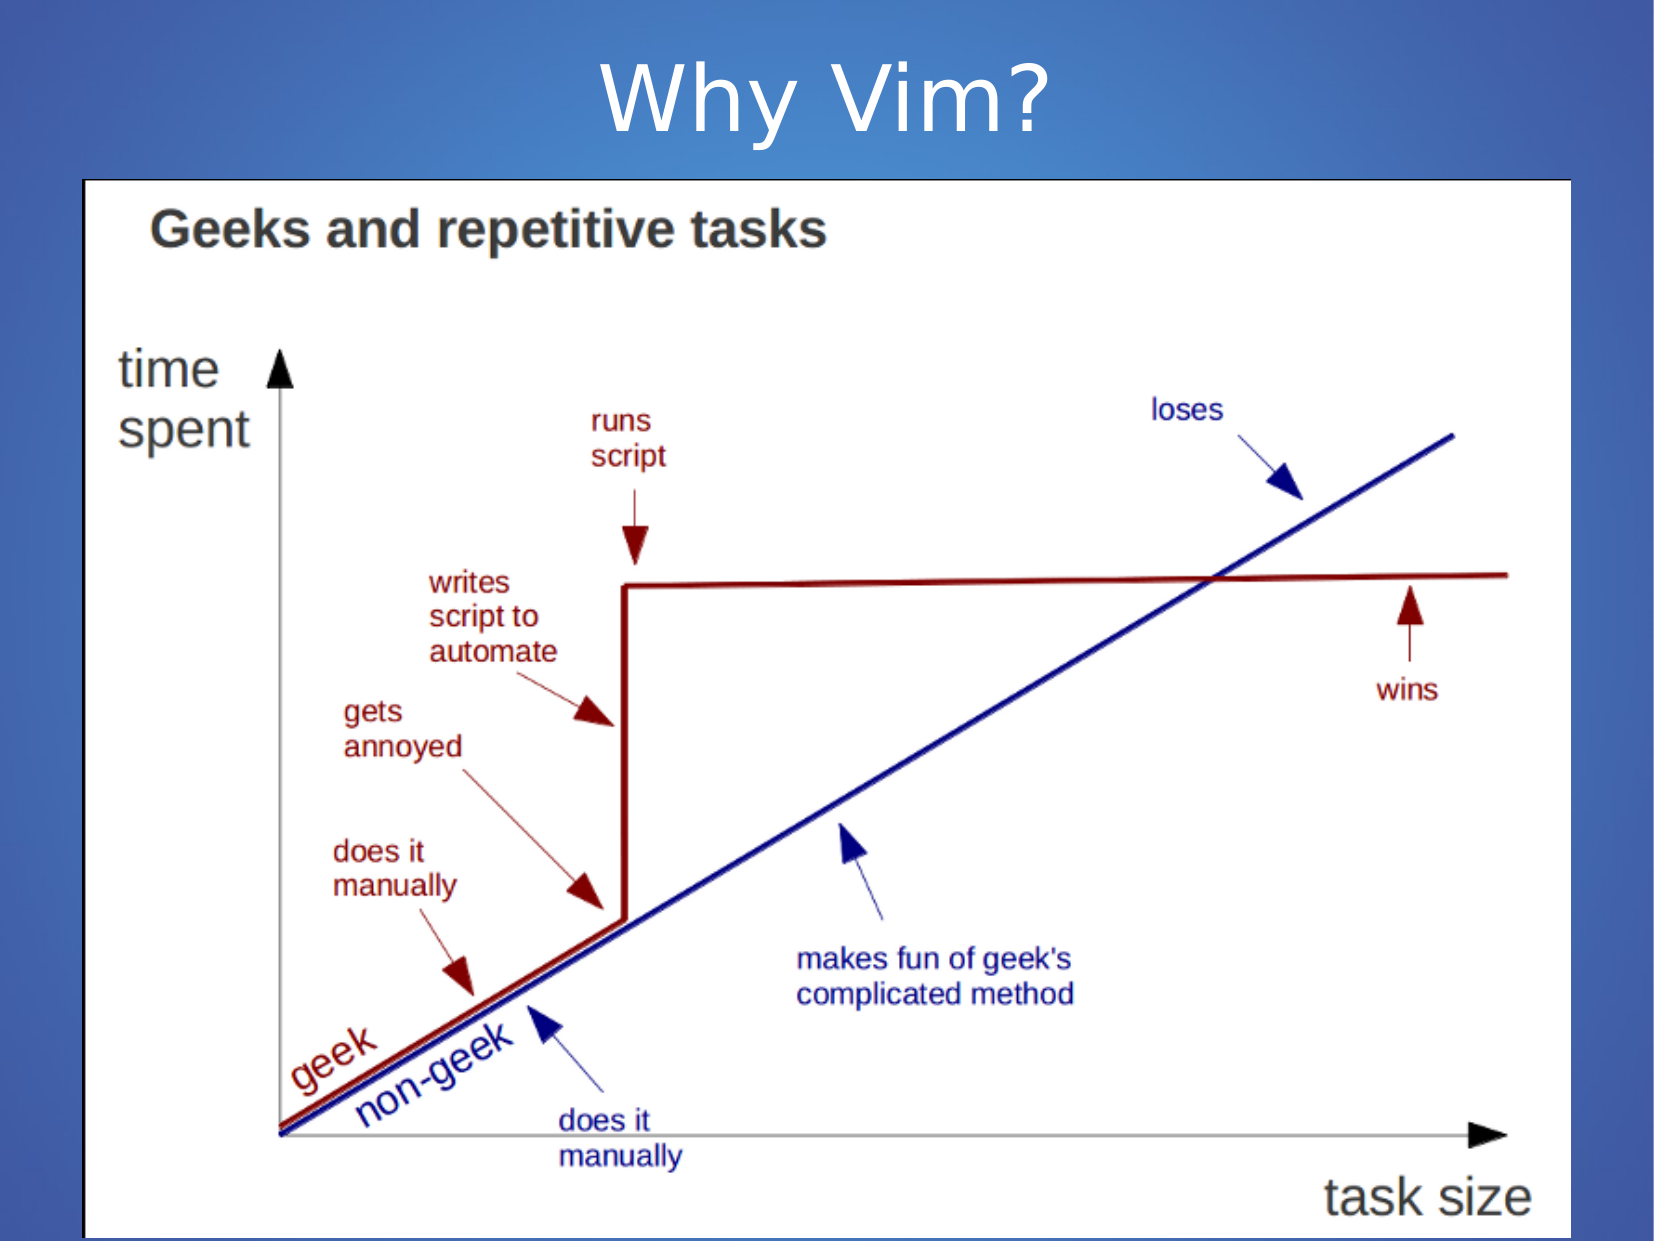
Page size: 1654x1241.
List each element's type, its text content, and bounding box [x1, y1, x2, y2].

picture [0, 0, 1654, 1241]
title Why Vim? [82, 23, 1571, 175]
